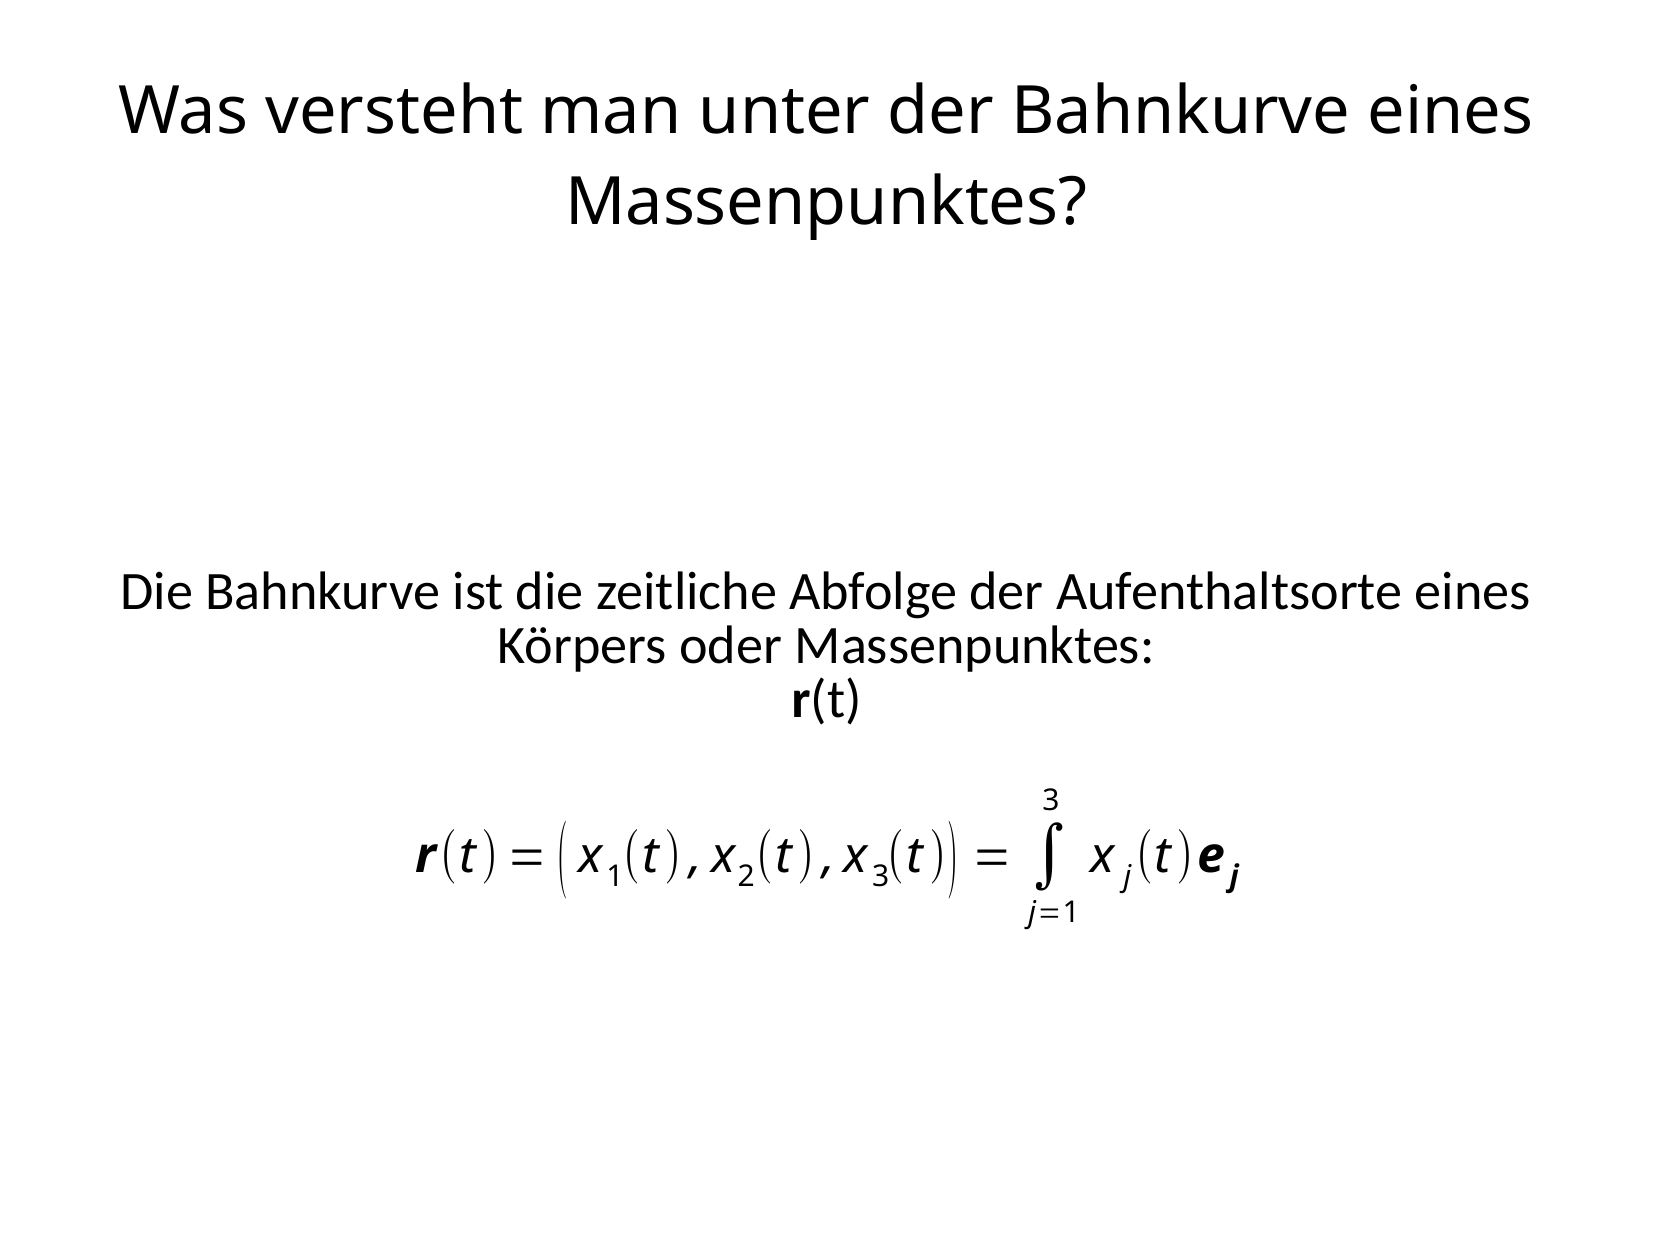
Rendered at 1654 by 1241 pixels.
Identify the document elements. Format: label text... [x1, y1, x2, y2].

chart [407, 782, 1246, 931]
title Was versteht man unter der Bahnkurve eines Massenpunktes? [82, 49, 1571, 257]
subtitle Die Bahnkurve ist die zeitliche Abfolge der Aufenthaltsorte eines Körpers oder Massenpunktes: r(t) [82, 290, 1571, 1010]
